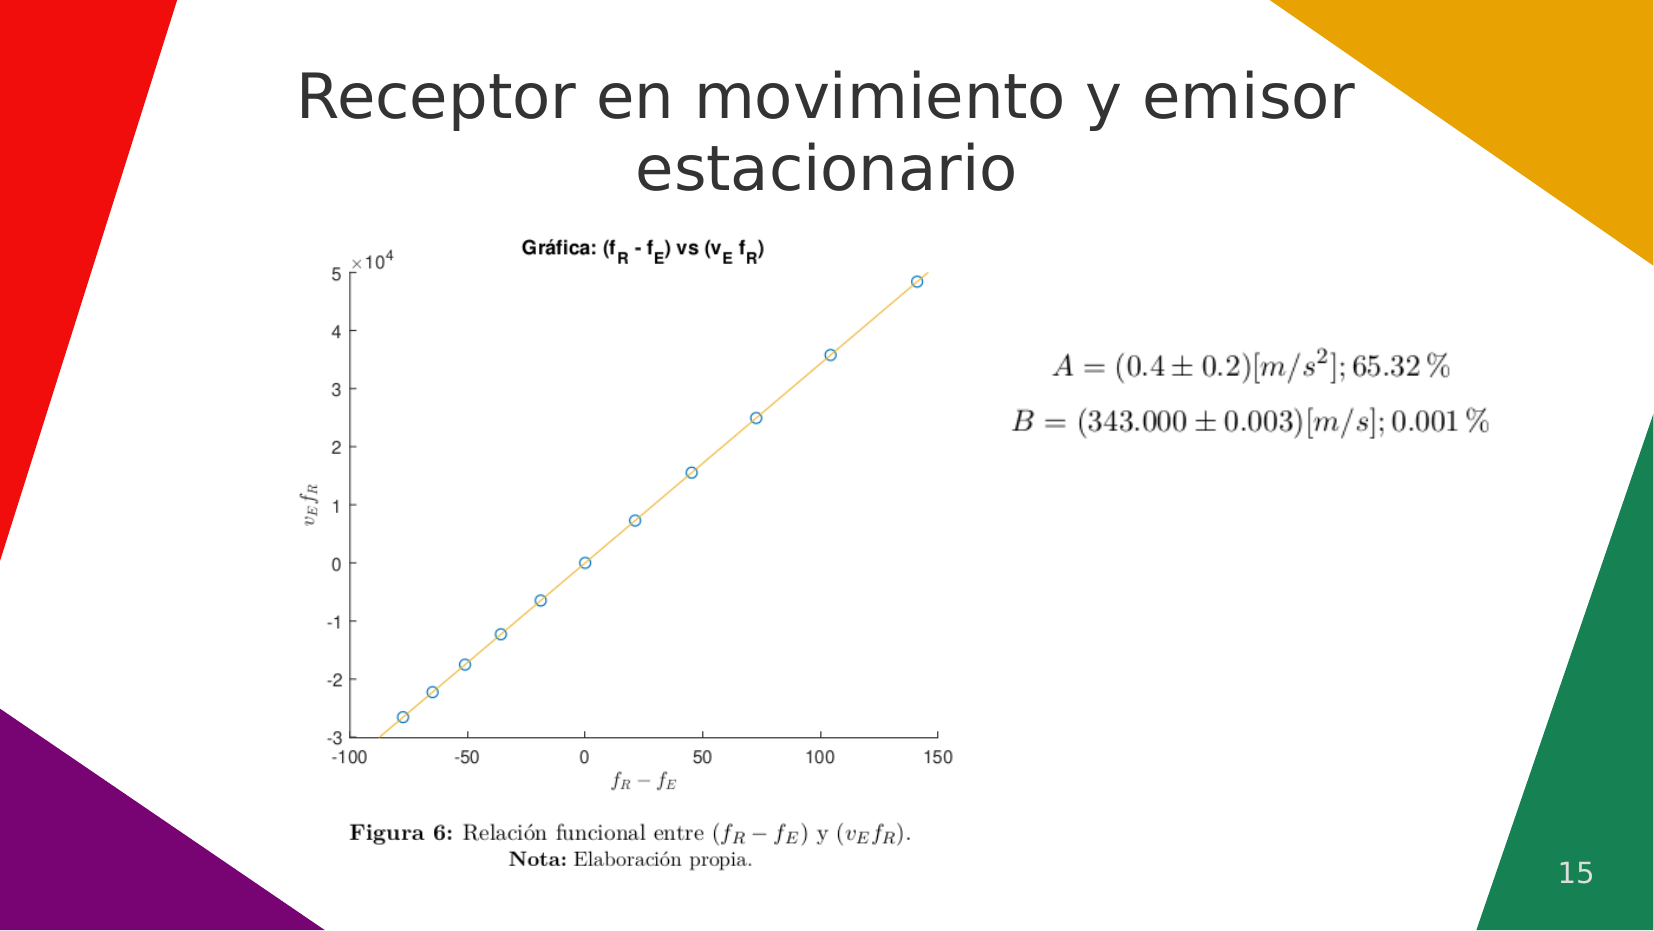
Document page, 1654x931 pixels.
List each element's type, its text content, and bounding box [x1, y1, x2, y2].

title Receptor en movimiento y emisor estacionario [118, 59, 1536, 207]
picture [289, 206, 975, 886]
picture [989, 335, 1517, 472]
